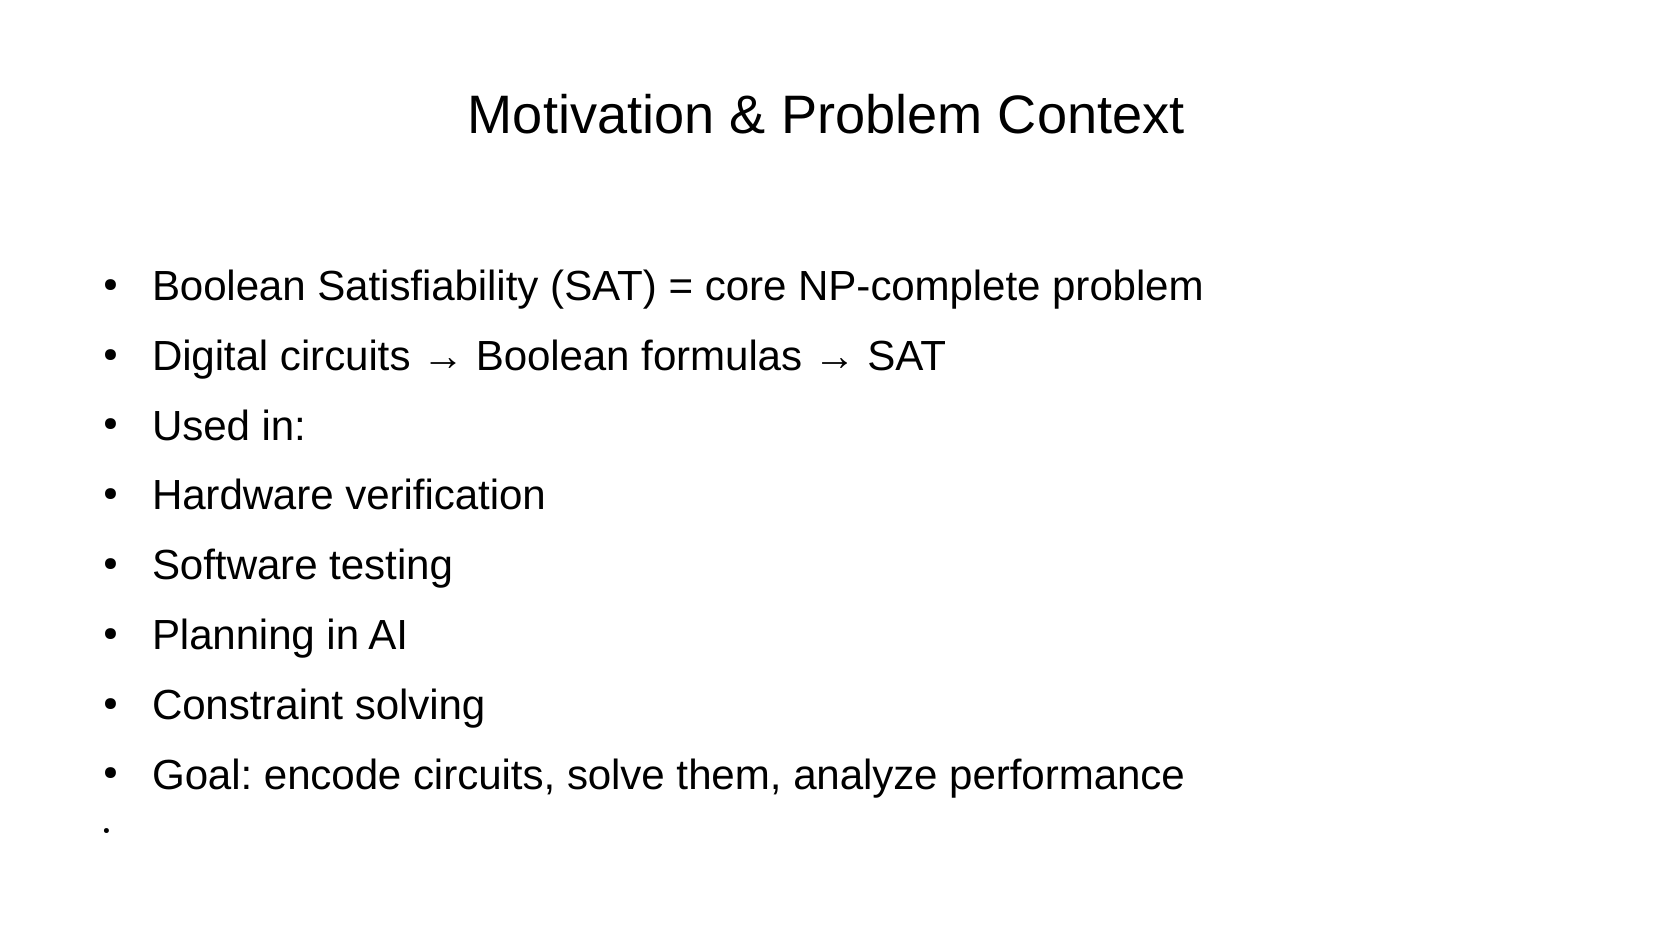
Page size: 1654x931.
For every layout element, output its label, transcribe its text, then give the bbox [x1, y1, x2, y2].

title Motivation & Problem Context [82, 37, 1571, 193]
list Boolean Satisfiability (SAT) = core NP-complete problem Digital circuits → Boolean formulas → SAT Used in: Hardware verification Software testing Planning in AI Constraint solving Goal: encode circuits, solve them, analyze performance [86, 262, 1576, 802]
